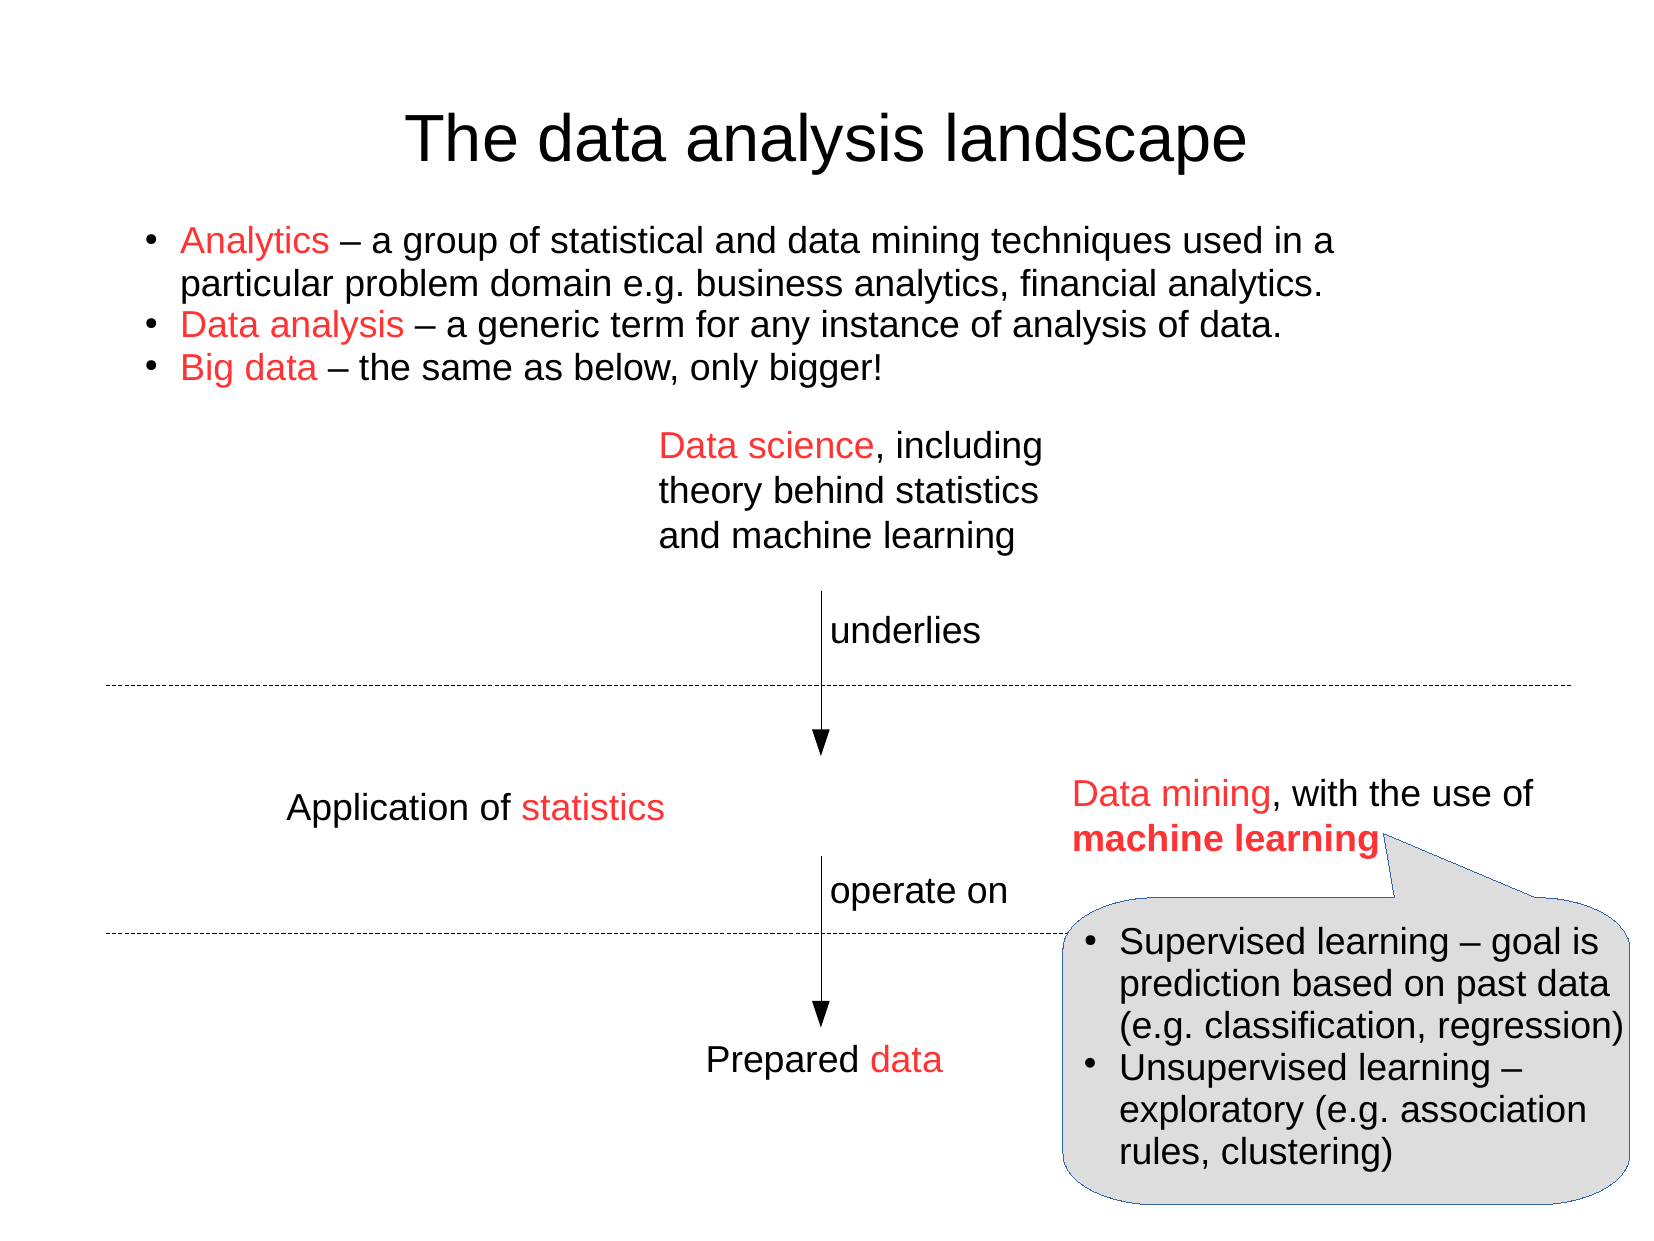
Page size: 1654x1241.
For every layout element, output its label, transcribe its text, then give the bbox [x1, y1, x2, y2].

text_box [1062, 1146, 1068, 1171]
text_box The data analysis landscape [82, 94, 1571, 1146]
text_box Data science, including theory behind statistics and machine learning [643, 413, 1105, 579]
text_box [1571, 901, 1602, 912]
text_box [1087, 1188, 1606, 1205]
text_box Supervised learning – goal is prediction based on past data (e.g. classification, regression) Unsupervised learning – exploratory (e.g. association rules, clustering) [1068, 912, 1654, 1188]
